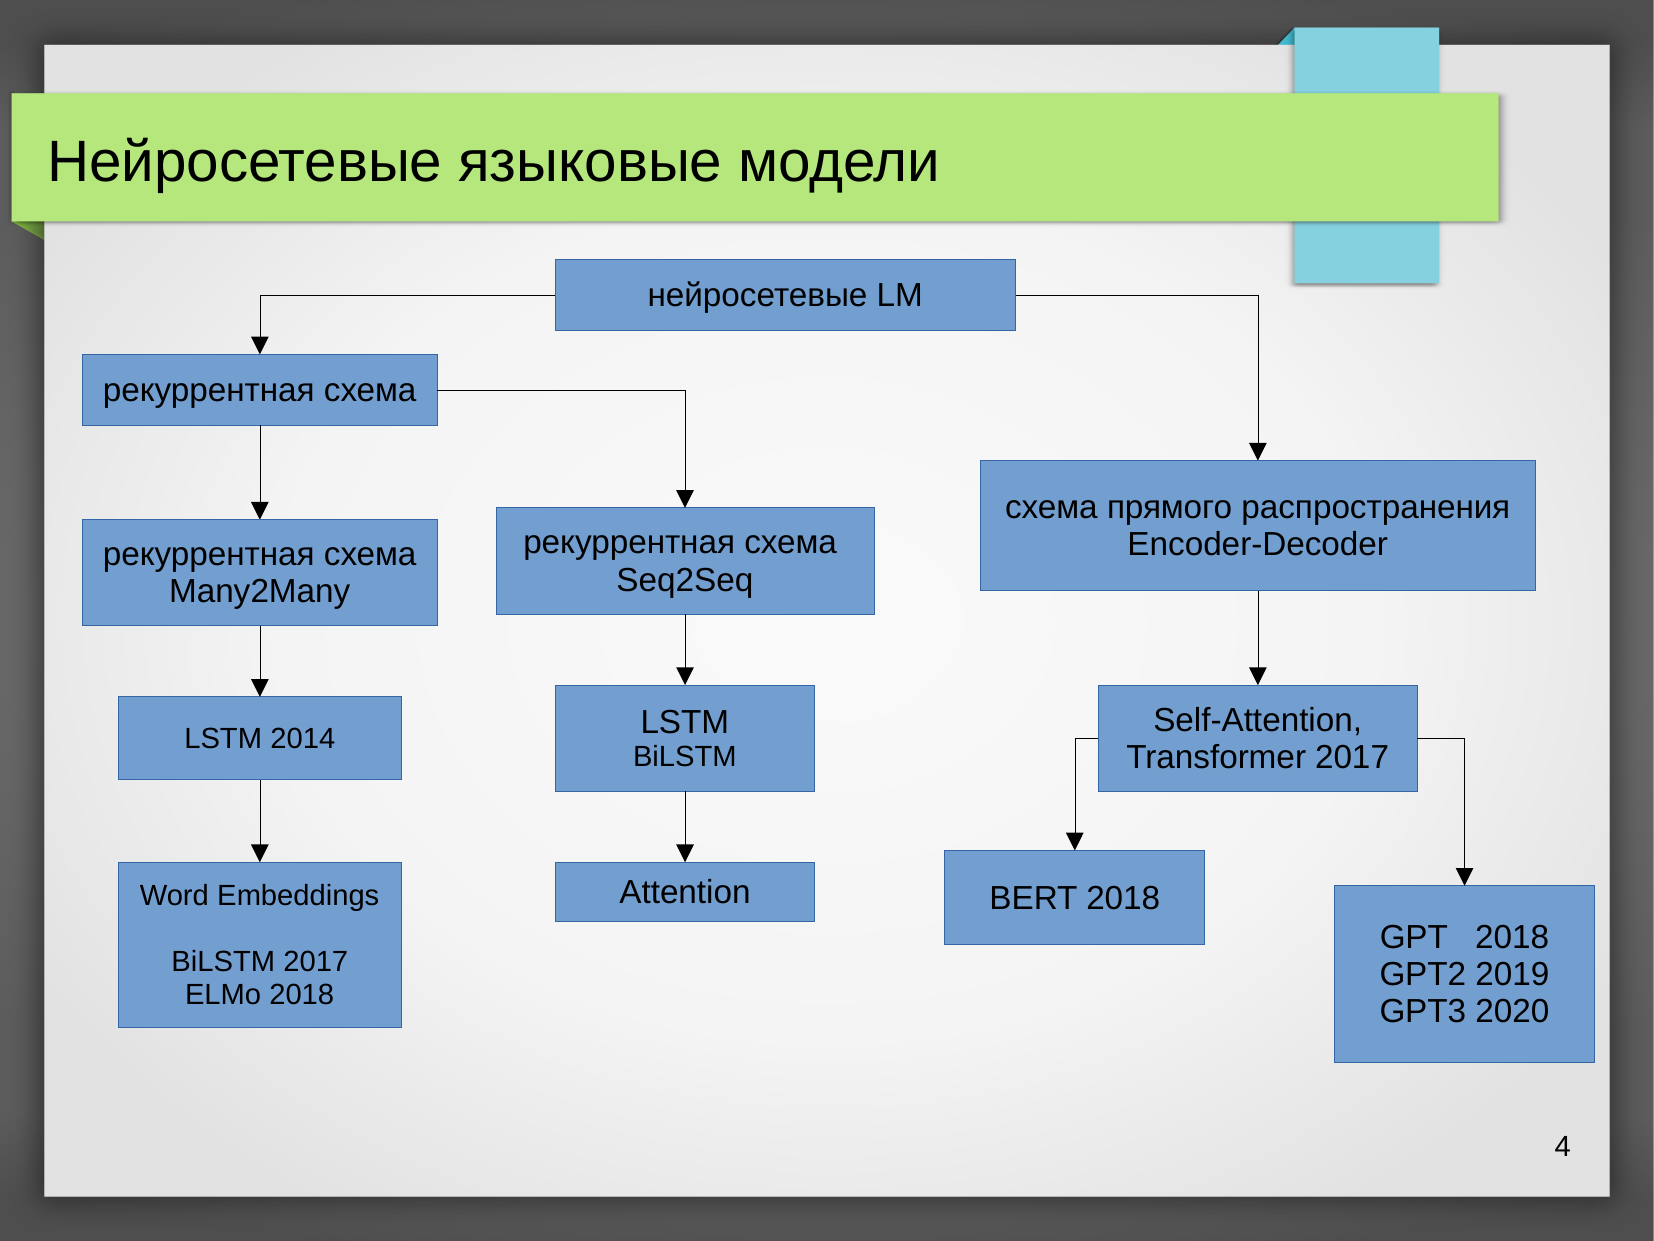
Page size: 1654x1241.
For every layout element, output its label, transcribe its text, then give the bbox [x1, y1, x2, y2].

text_box схема прямого распространения Encoder-Decoder [980, 460, 1536, 591]
text_box LSTM 2014 [118, 696, 402, 780]
text_box LSTM BiLSTM [555, 685, 815, 792]
picture [0, 0, 1654, 1241]
text_box рекуррентная схема [82, 354, 438, 426]
text_box BERT 2018 [944, 850, 1205, 945]
text_box Self-Attention, Transformer 2017 [1098, 685, 1418, 792]
text_box рекуррентная схема Many2Many [82, 519, 438, 626]
text_box Word Embeddings BiLSTM 2017 ELMo 2018 [118, 862, 402, 1028]
text_box GPT 2018 GPT2 2019 GPT3 2020 [1334, 885, 1595, 1063]
title Нейросетевые языковые модели [47, 121, 1241, 201]
text_box рекуррентная схема Seq2Seq [496, 507, 875, 615]
text_box Attention [555, 862, 815, 922]
text_box нейросетевые LM [555, 259, 1016, 331]
